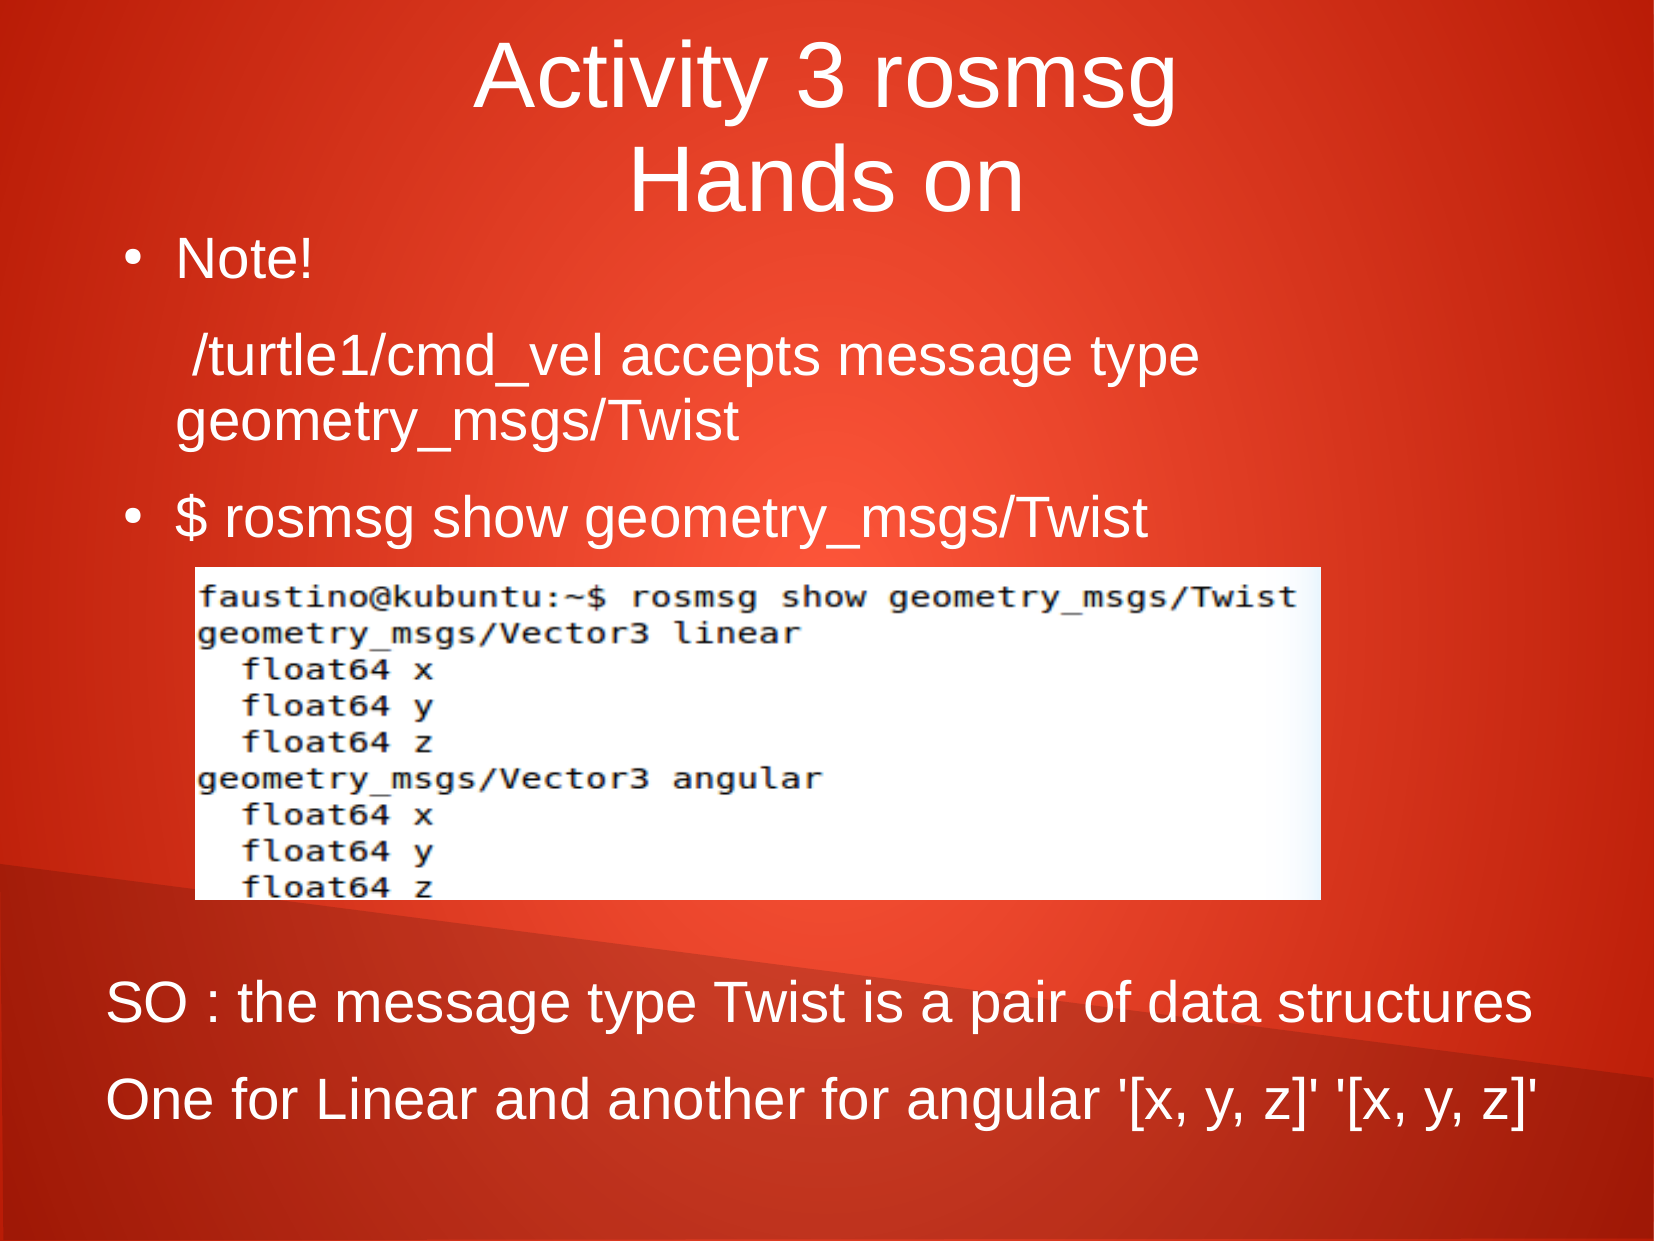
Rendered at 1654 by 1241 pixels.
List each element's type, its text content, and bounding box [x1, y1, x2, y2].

title Activity 3 rosmsg Hands on [389, 22, 1264, 225]
picture [195, 567, 1321, 901]
list Note! /turtle1/cmd_vel accepts message type geometry_msgs/Twist $ rosmsg show geometry_msgs/Twist SO : the message type Twist is a pair of data structures One for Linear and another for angular '[x, y, z]' '[x, y, z]' [104, 225, 1561, 1186]
